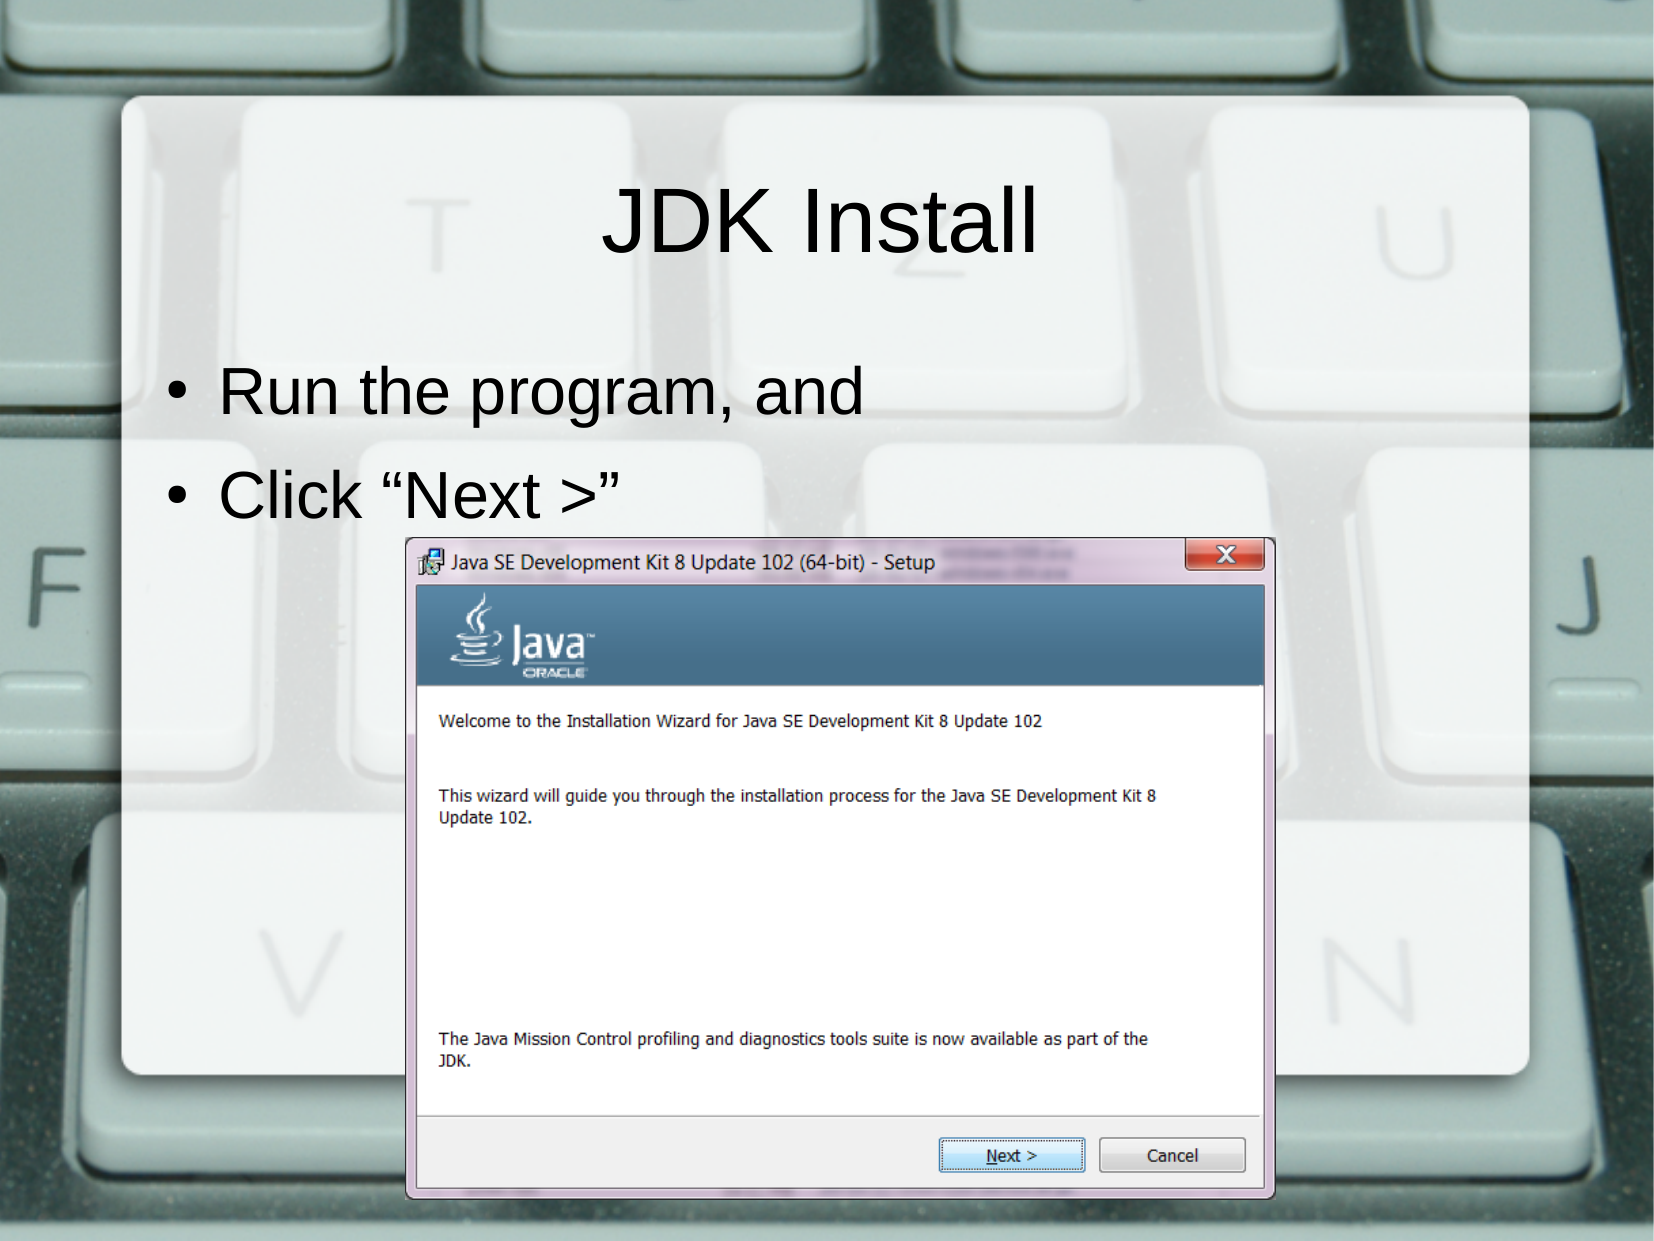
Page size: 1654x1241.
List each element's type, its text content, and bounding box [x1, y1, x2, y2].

title JDK Install [135, 117, 1506, 325]
picture [0, 0, 1654, 1241]
list Run the program, and Click “Next >” [147, 354, 1506, 1063]
